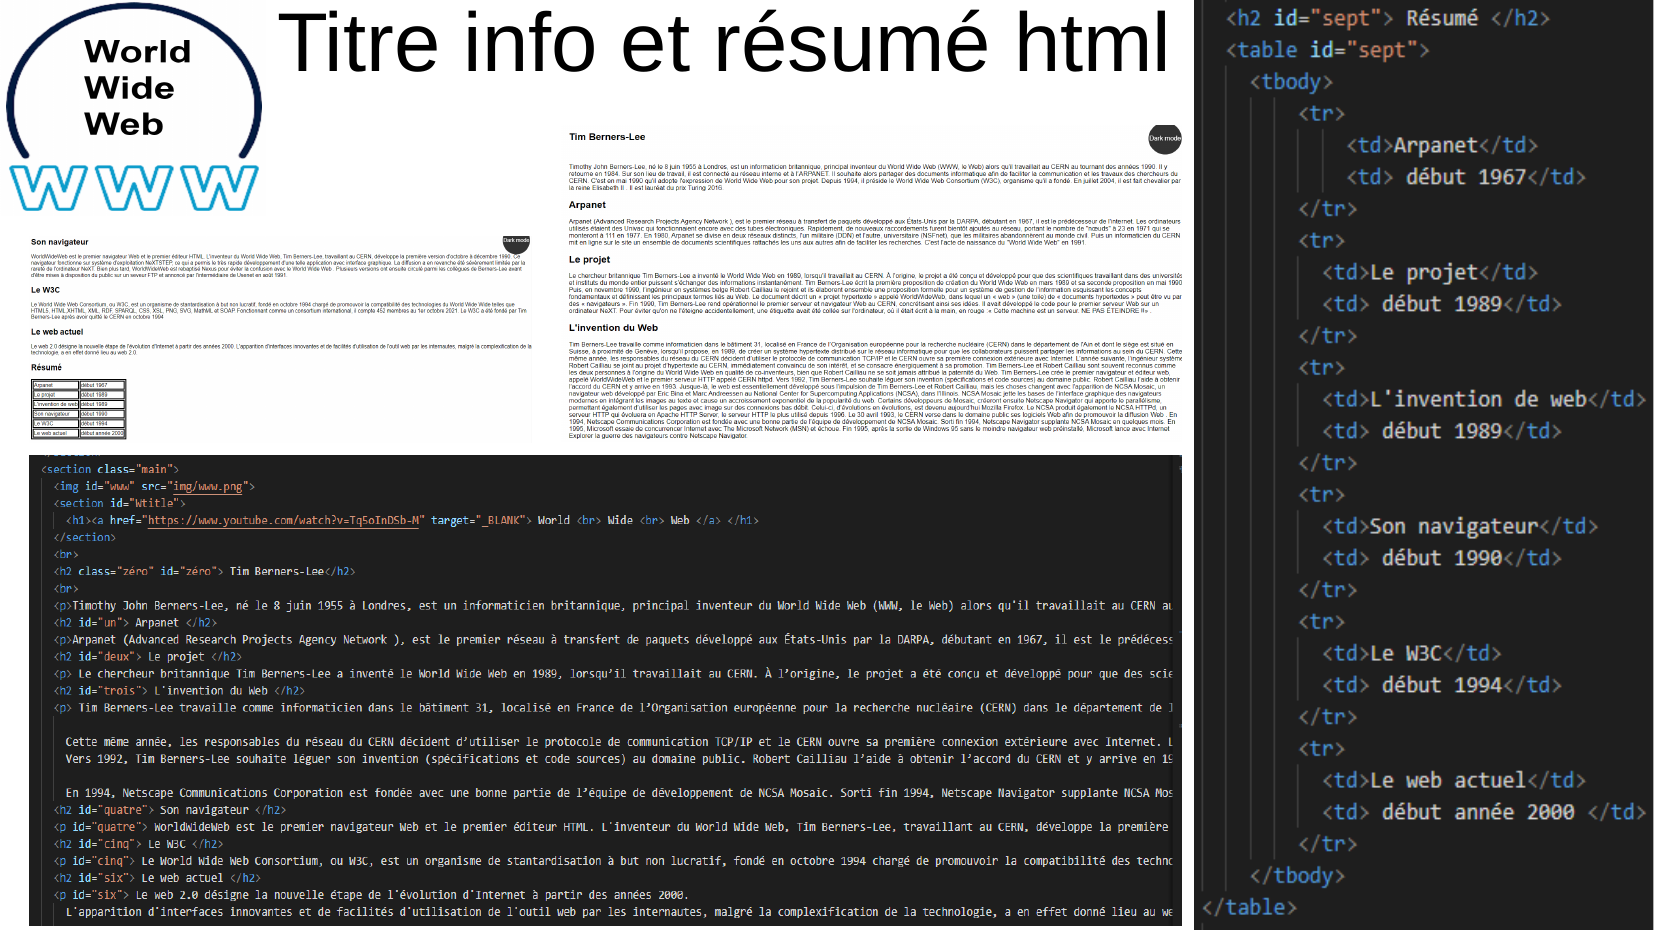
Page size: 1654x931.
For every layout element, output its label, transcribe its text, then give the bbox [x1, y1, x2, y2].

picture [561, 125, 1182, 442]
picture [29, 236, 532, 443]
picture [1194, 0, 1654, 930]
title Titre info et résumé html [266, 0, 1194, 121]
picture [0, 0, 266, 216]
picture [29, 455, 1182, 926]
